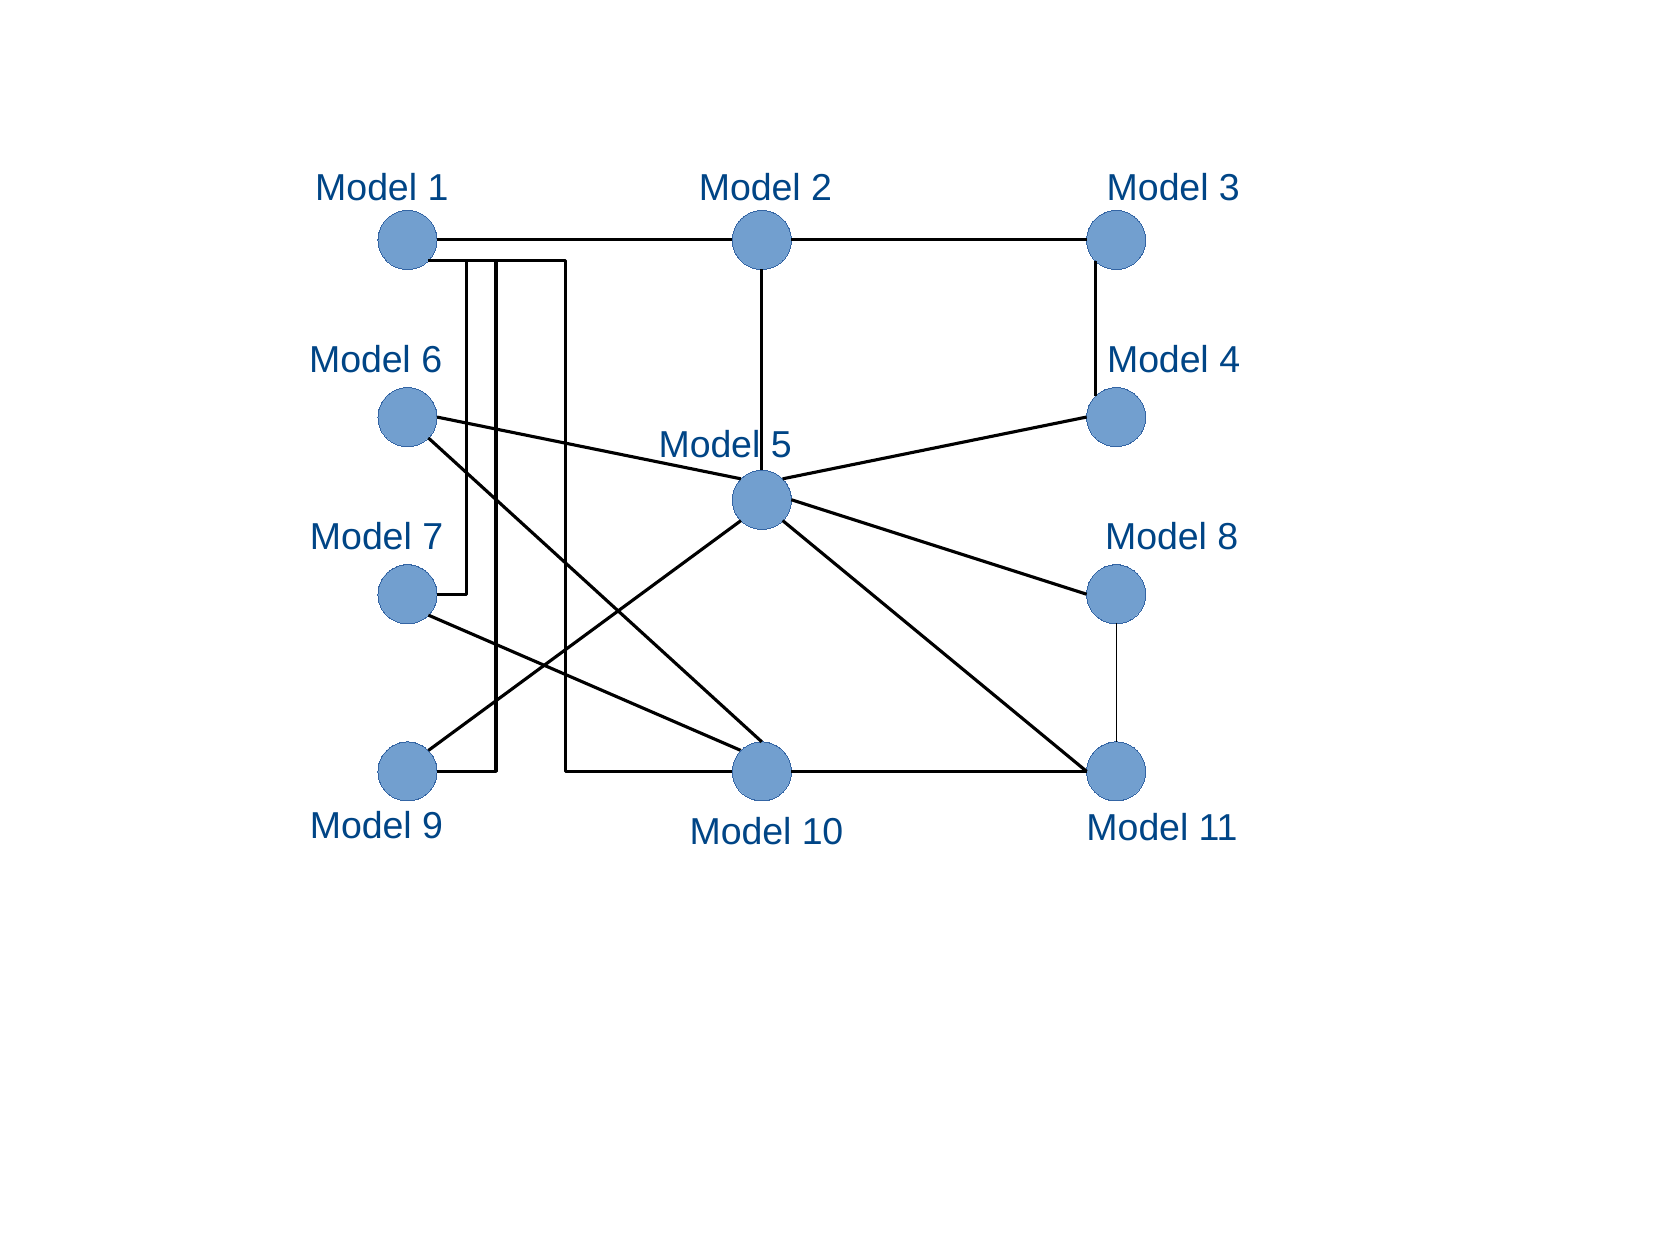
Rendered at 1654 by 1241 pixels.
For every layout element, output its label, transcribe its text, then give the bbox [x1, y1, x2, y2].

text_box Model 6 [294, 330, 458, 388]
text_box [732, 217, 792, 270]
text_box Model 7 [295, 507, 458, 565]
text_box [1086, 217, 1146, 270]
text_box [732, 741, 792, 801]
text_box [377, 741, 437, 797]
text_box Model 5 [643, 415, 807, 473]
text_box [377, 388, 437, 447]
text_box Model 2 [684, 159, 847, 217]
text_box [1086, 388, 1146, 447]
text_box [377, 565, 437, 624]
text_box Model 9 [295, 797, 458, 855]
text_box Model 3 [1091, 159, 1255, 217]
text_box Model 1 [300, 159, 463, 217]
text_box [1086, 565, 1146, 624]
text_box [732, 473, 792, 530]
text_box [377, 217, 437, 270]
text_box [1086, 741, 1146, 799]
text_box Model 4 [1097, 330, 1270, 388]
text_box Model 8 [1090, 507, 1254, 565]
text_box Model 10 [674, 803, 859, 860]
text_box Model 11 [1071, 799, 1256, 857]
